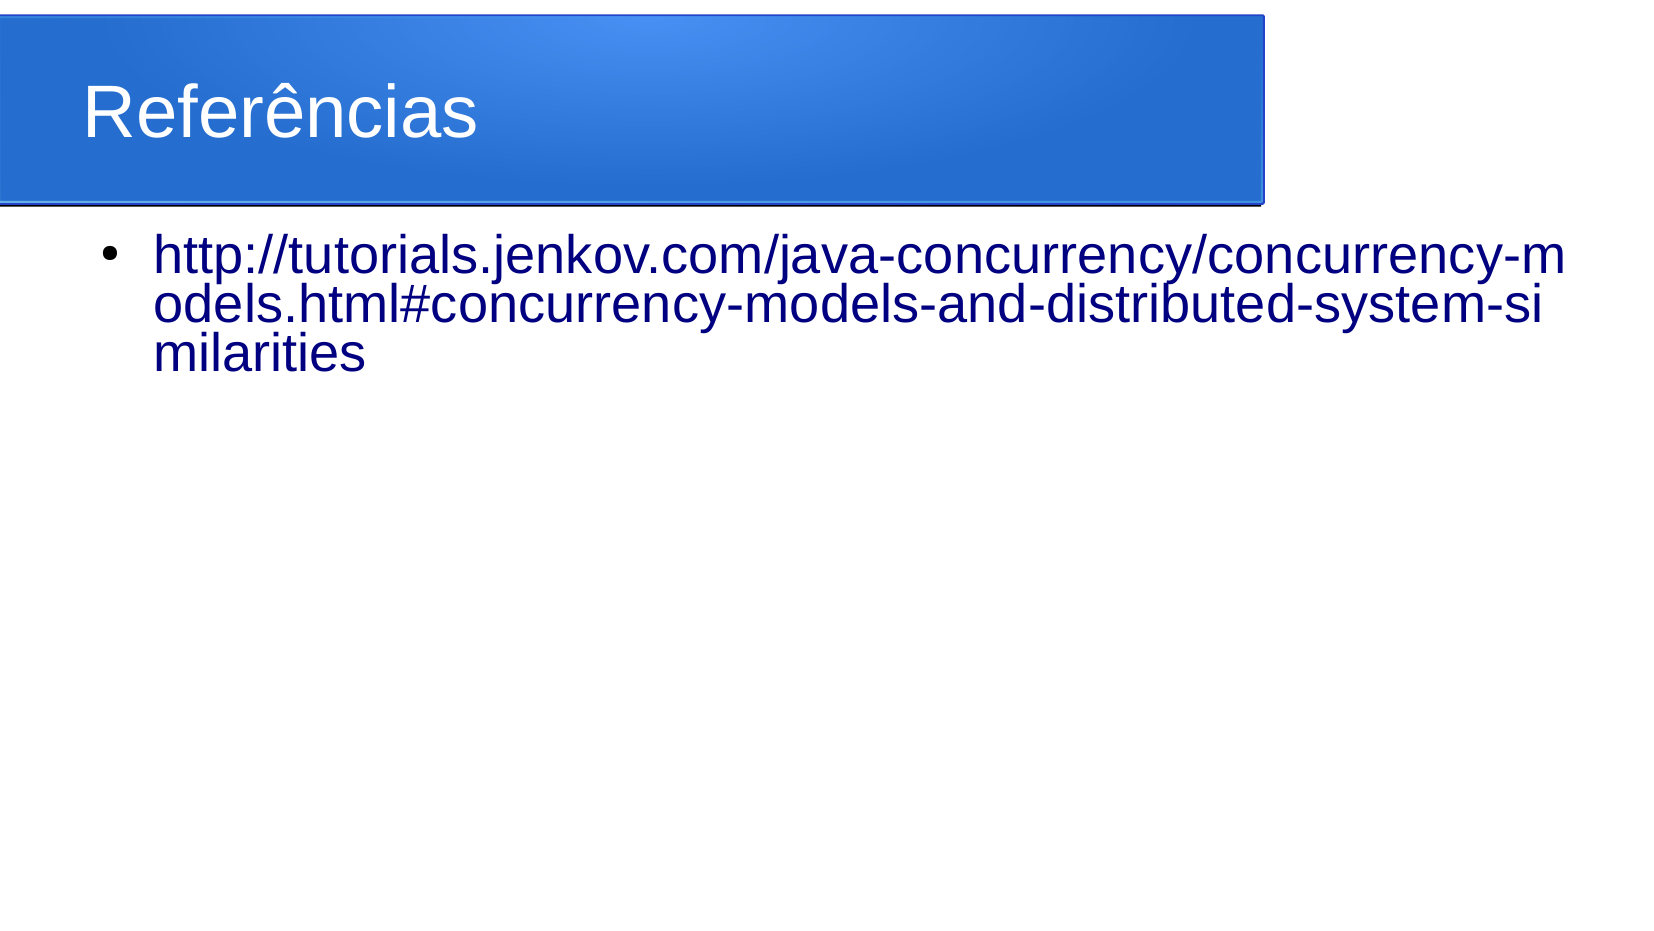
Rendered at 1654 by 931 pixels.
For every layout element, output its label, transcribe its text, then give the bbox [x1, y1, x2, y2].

list http://tutorials.jenkov.com/java-concurrency/concurrency-models.html#concurrency-models-and-distributed-system-similarities [82, 224, 1571, 764]
title Referências [82, 35, 1235, 189]
